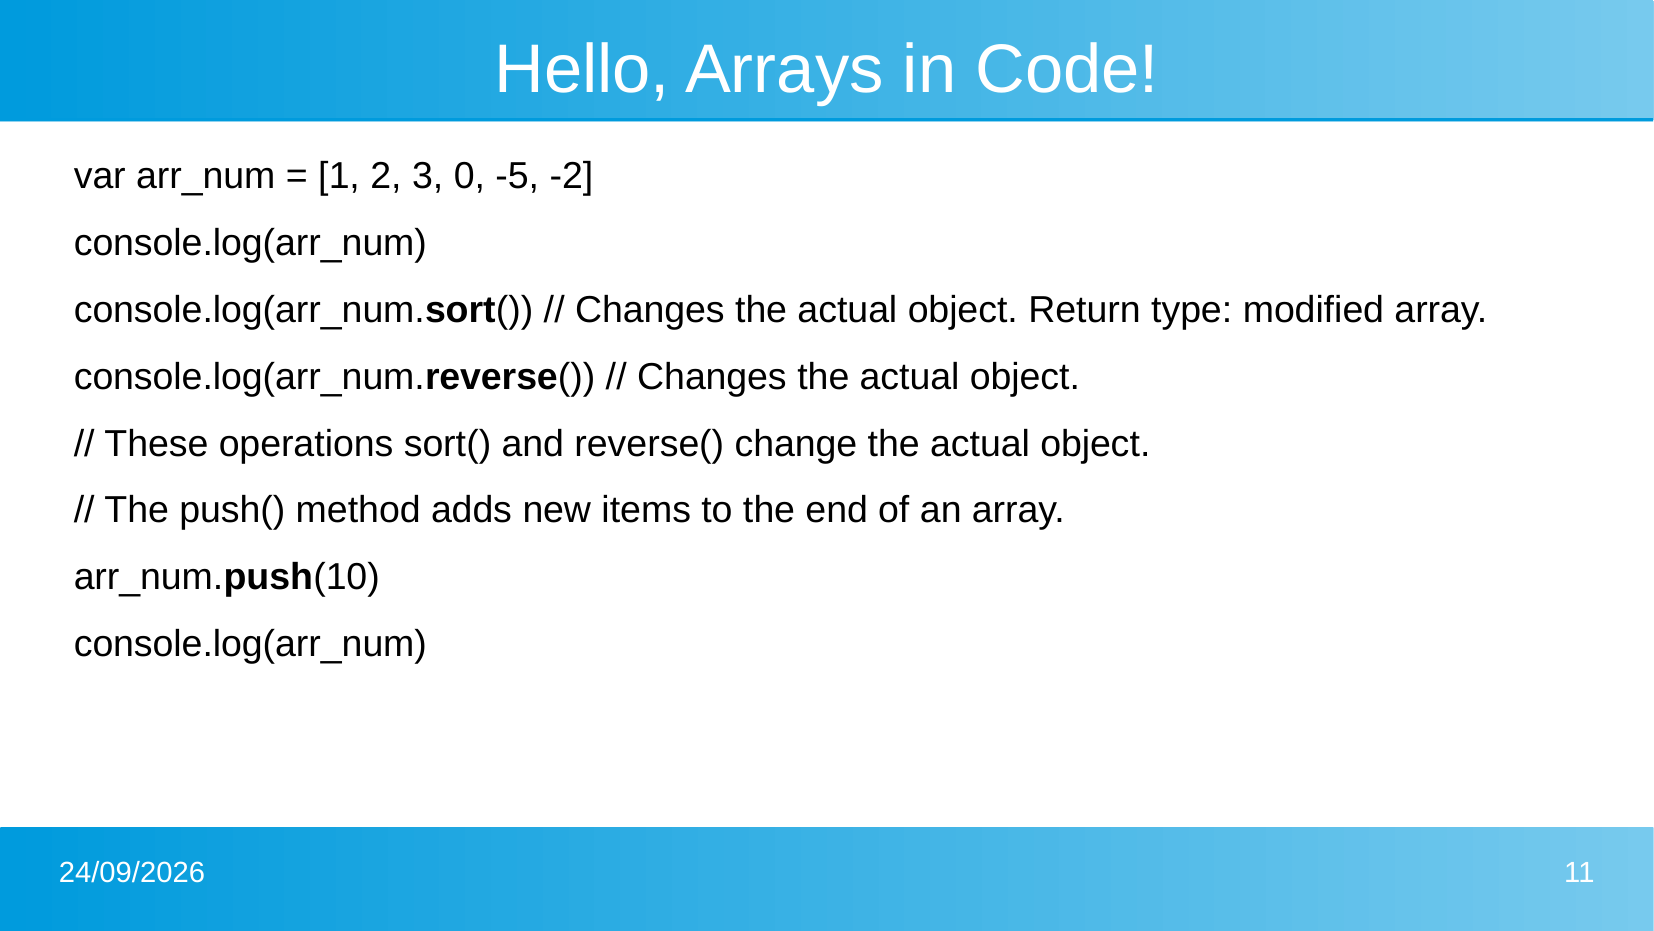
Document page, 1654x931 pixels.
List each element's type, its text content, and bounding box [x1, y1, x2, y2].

text_box var arr_num = [1, 2, 3, 0, -5, -2] console.log(arr_num) console.log(arr_num.sort()) // Changes the actual object. Return type: modified array. console.log(arr_num.reverse()) // Changes the actual object. // These operations sort() and reverse() change the actual object. // The push() method adds new items to the end of an array. arr_num.push(10) console.log(arr_num) [59, 147, 1595, 907]
title Hello, Arrays in Code! [59, 29, 1595, 108]
